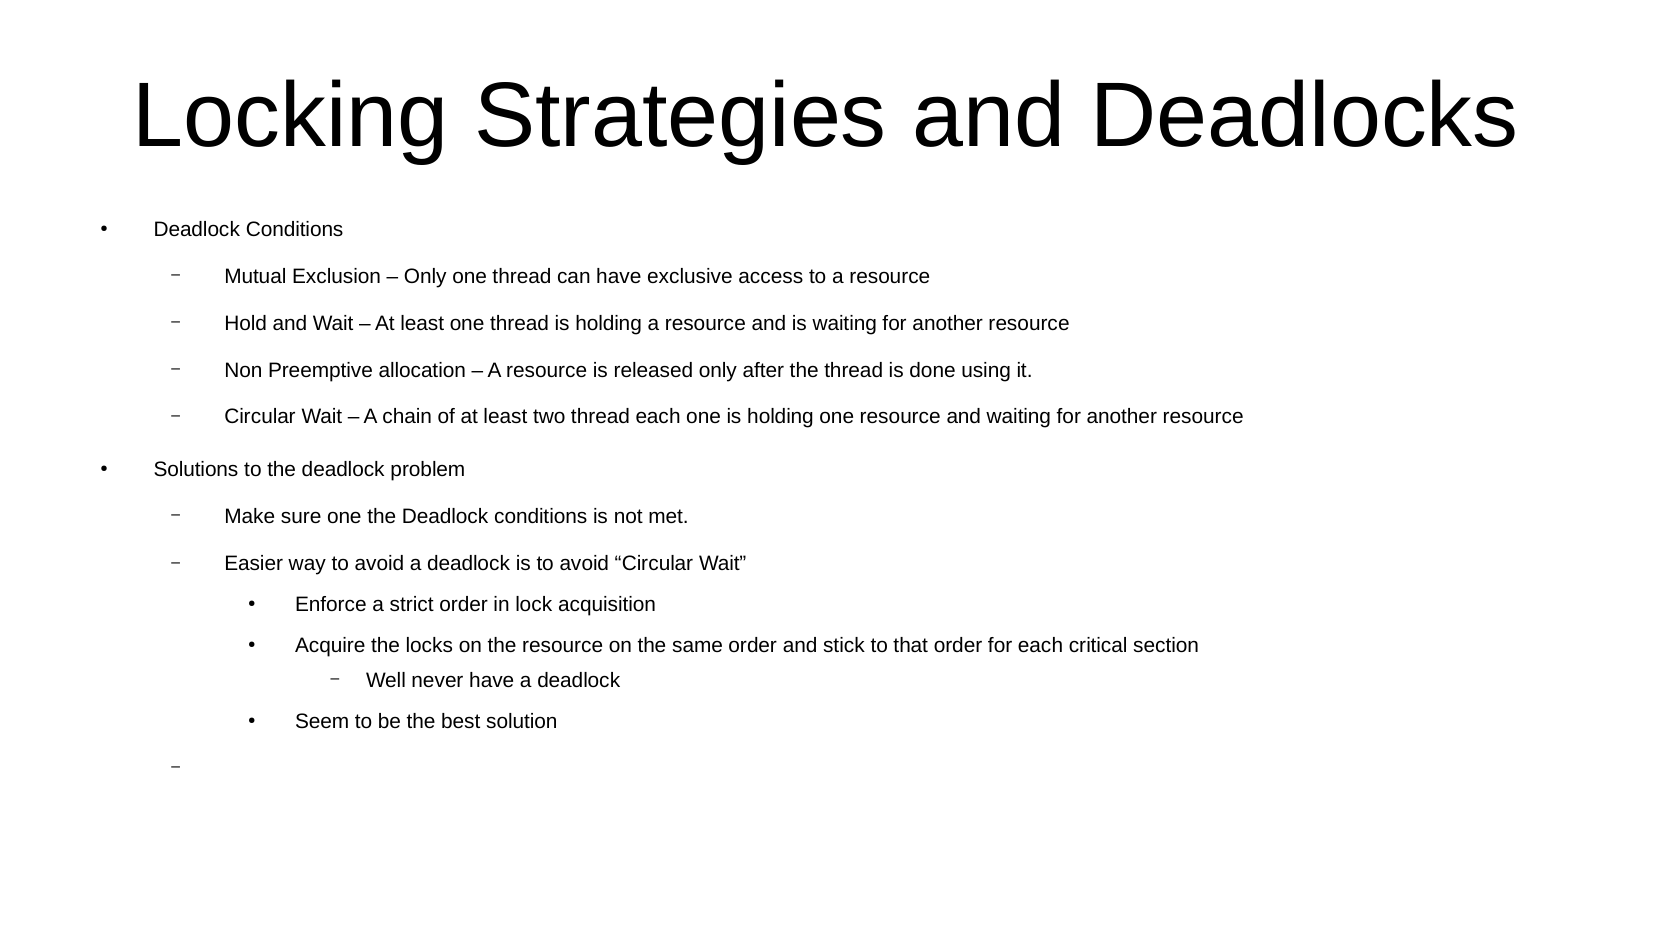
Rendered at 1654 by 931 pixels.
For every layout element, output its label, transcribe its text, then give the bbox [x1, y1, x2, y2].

list Deadlock Conditions Mutual Exclusion – Only one thread can have exclusive access to a resource Hold and Wait – At least one thread is holding a resource and is waiting for another resource Non Preemptive allocation – A resource is released only after the thread is done using it. Circular Wait – A chain of at least two thread each one is holding one resource and waiting for another resource Solutions to the deadlock problem Make sure one the Deadlock conditions is not met. Easier way to avoid a deadlock is to avoid “Circular Wait” Enforce a strict order in lock acquisition Acquire the locks on the resource on the same order and stick to that order for each critical section Well never have a deadlock Seem to be the best solution [82, 217, 1636, 916]
title Locking Strategies and Deadlocks [82, 37, 1571, 193]
